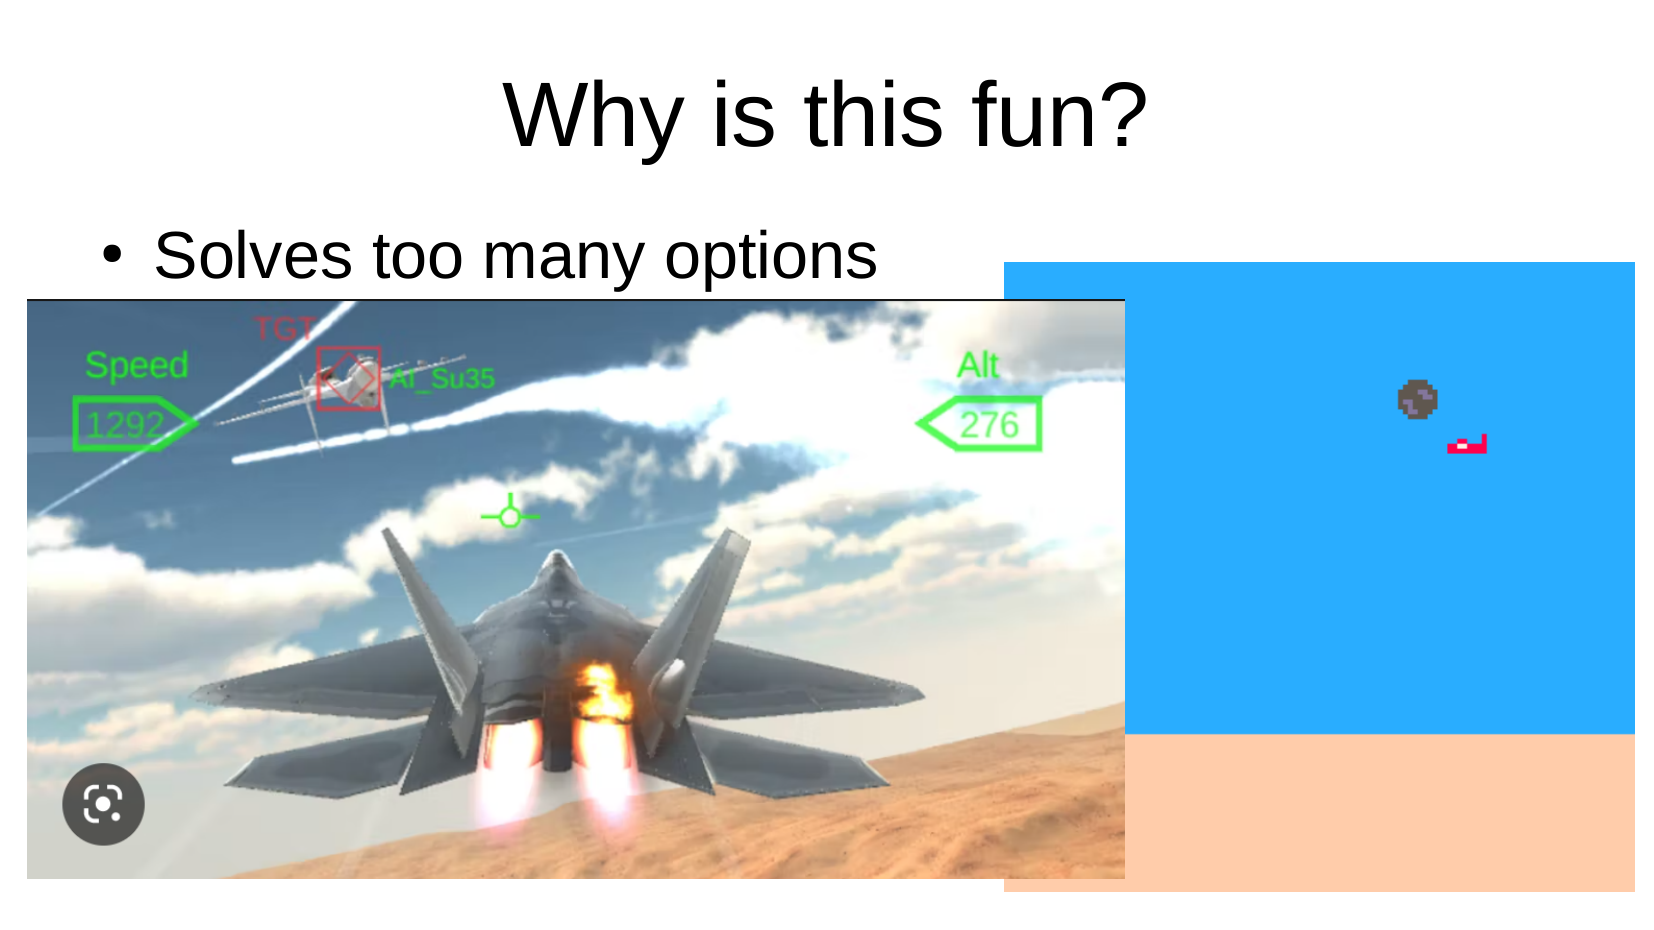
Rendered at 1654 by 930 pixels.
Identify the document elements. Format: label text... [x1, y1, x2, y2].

title Why is this fun? [82, 37, 1571, 193]
list Solves too many options [82, 217, 1571, 299]
picture [27, 262, 1635, 892]
